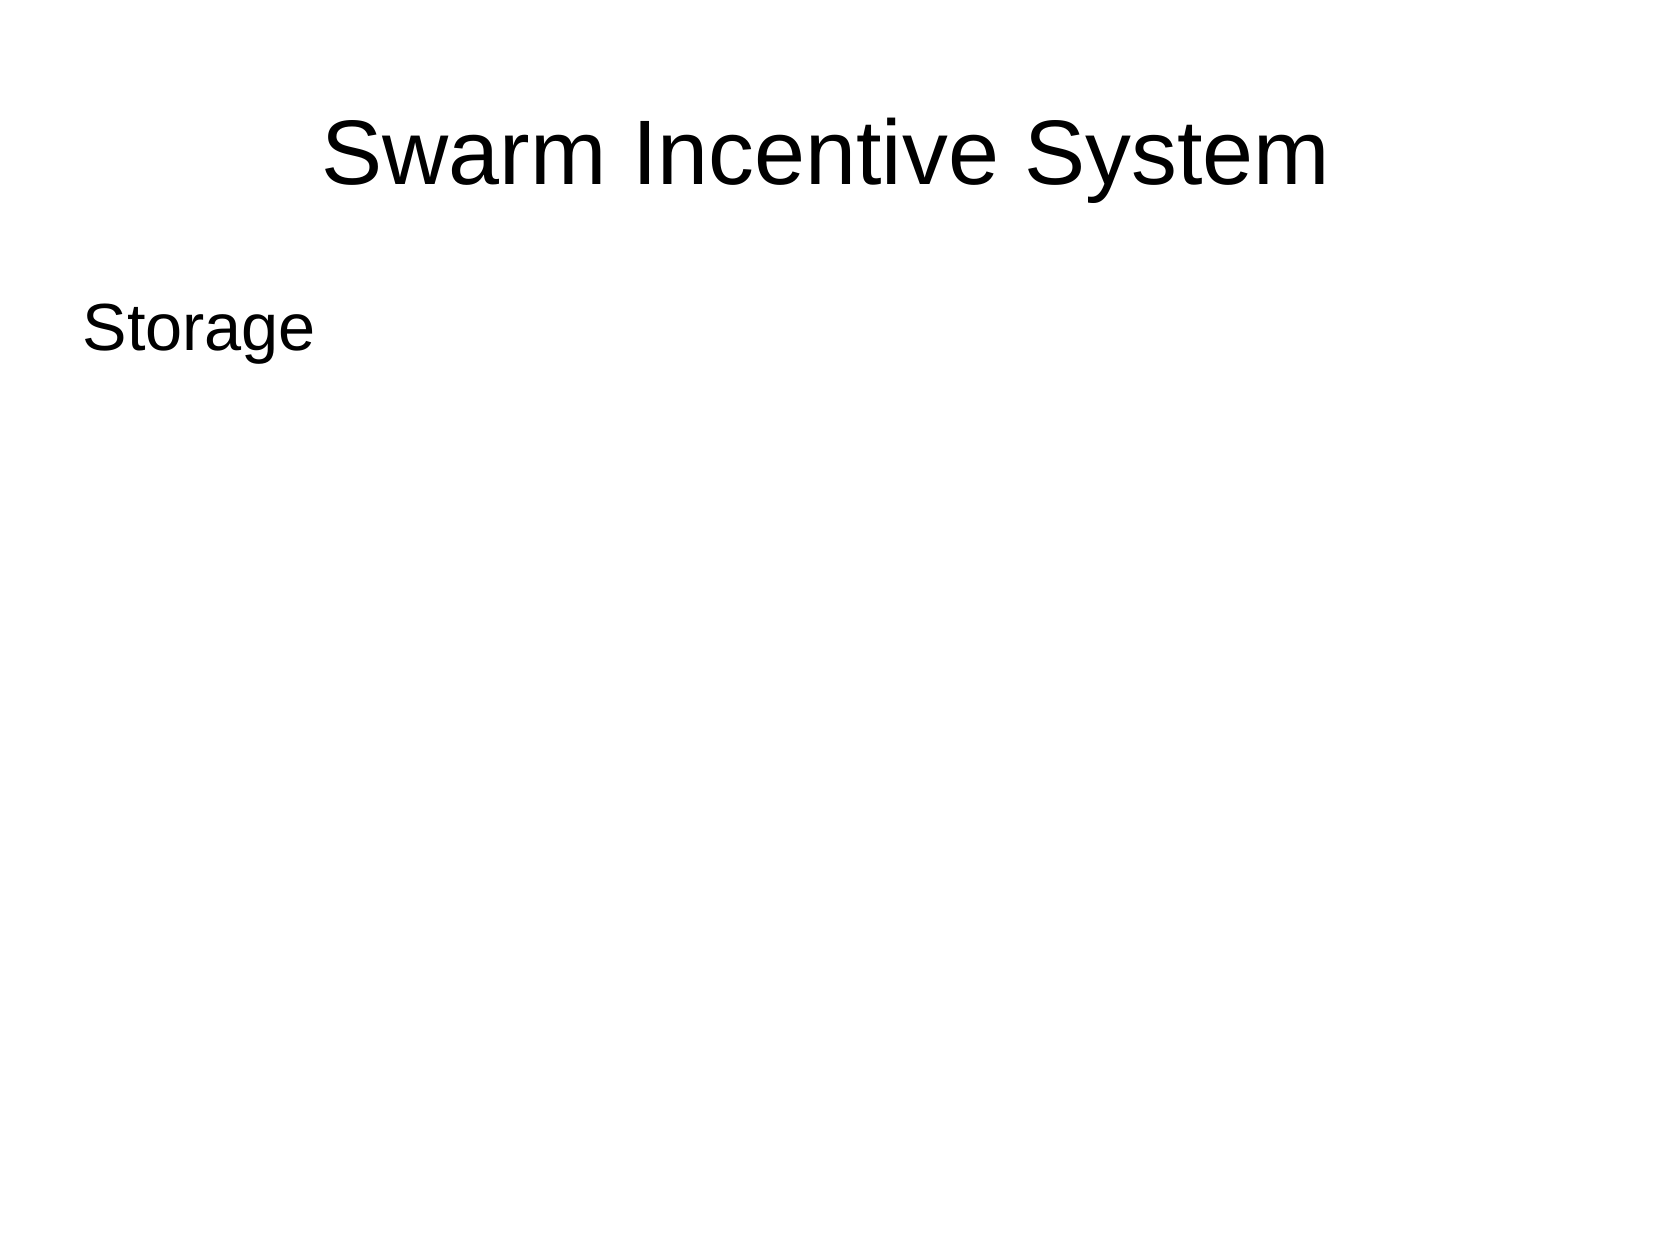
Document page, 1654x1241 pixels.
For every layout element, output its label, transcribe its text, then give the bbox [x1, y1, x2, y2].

list Storage [82, 290, 1571, 1010]
title Swarm Incentive System [82, 49, 1571, 257]
